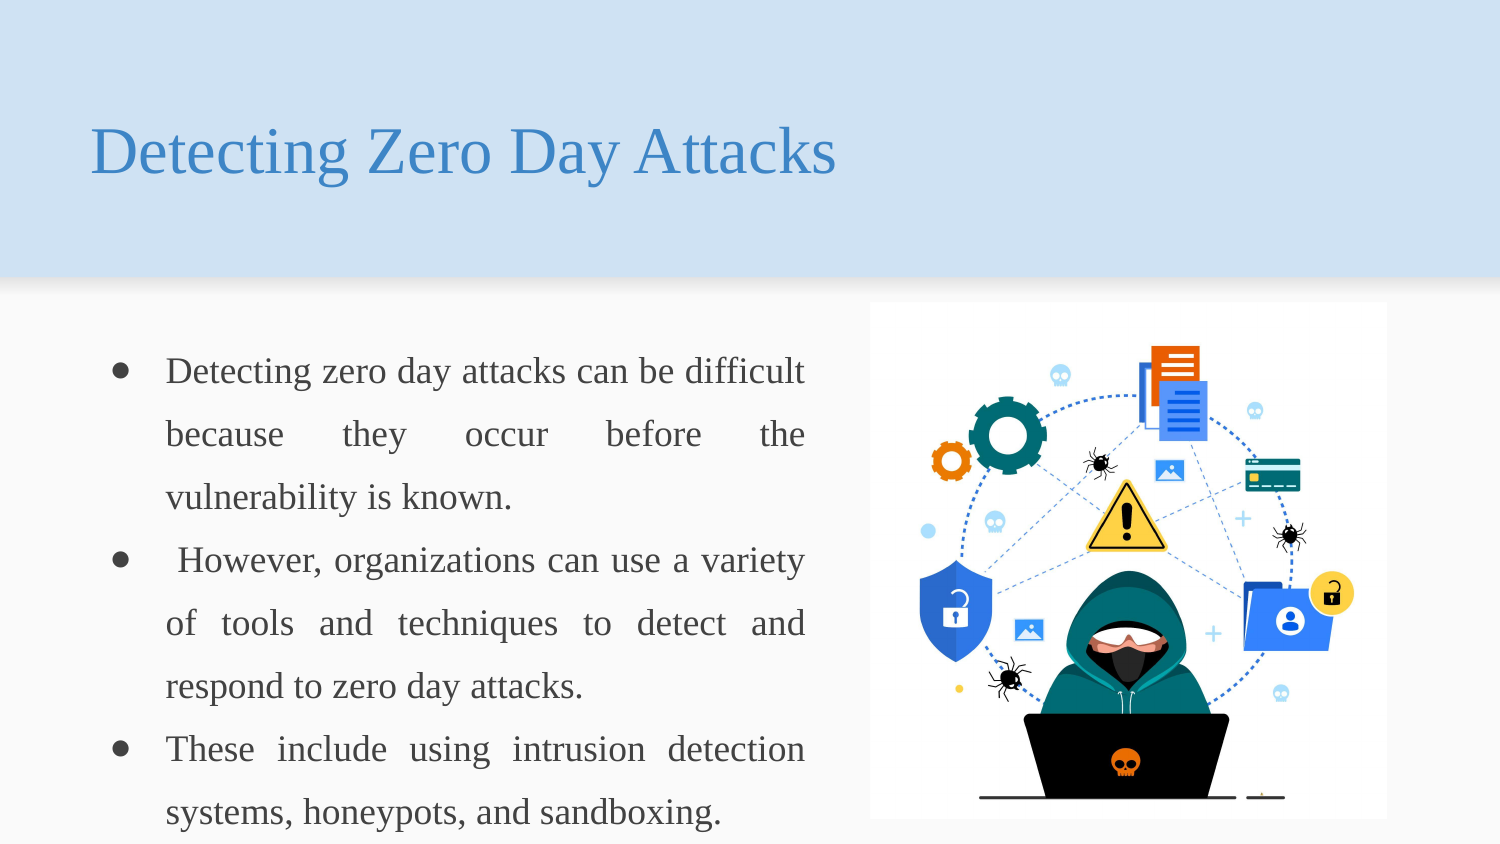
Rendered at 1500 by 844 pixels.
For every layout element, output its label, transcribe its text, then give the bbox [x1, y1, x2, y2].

title Detecting Zero Day Attacks [75, 75, 1425, 202]
text_box [0, 0, 1500, 278]
picture [870, 302, 1387, 819]
list Detecting zero day attacks can be difficult because they occur before the vulnerability is known. However, organizations can use a variety of tools and techniques to detect and respond to zero day attacks. These include using intrusion detection systems, honeypots, and sandboxing. [75, 313, 822, 758]
